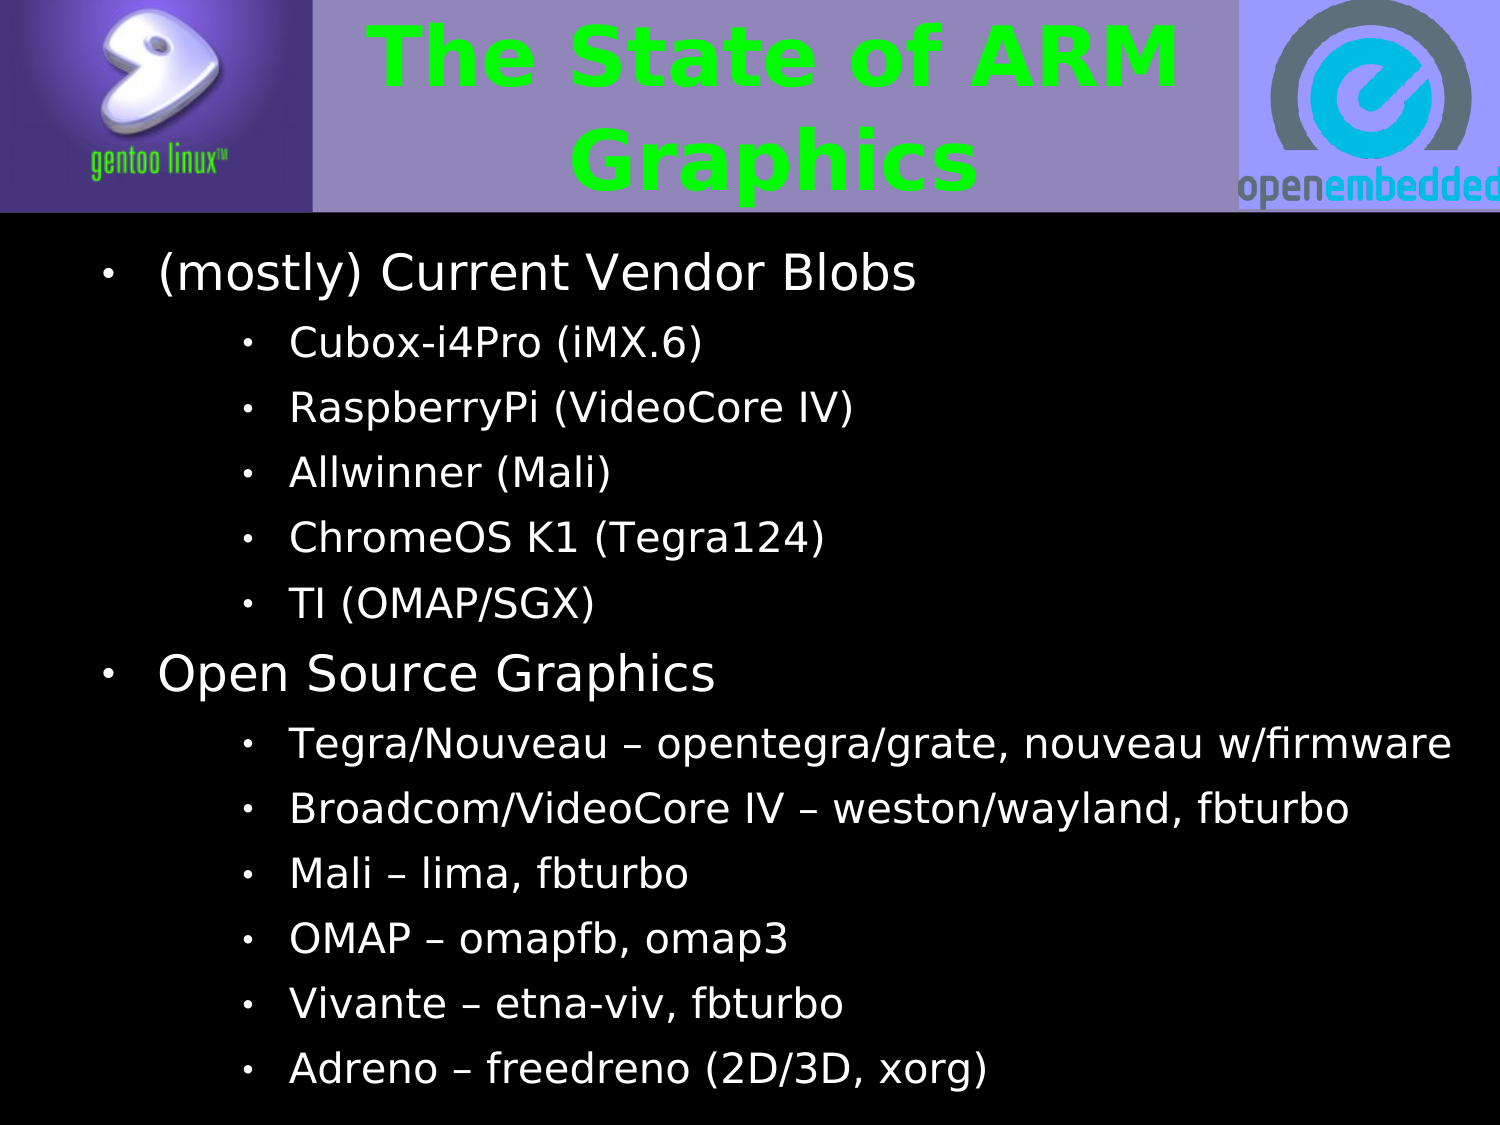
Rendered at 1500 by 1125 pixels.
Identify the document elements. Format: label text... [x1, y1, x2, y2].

title The State of ARM Graphics [319, 5, 1230, 207]
picture [0, 0, 302, 184]
picture [1238, 0, 1500, 210]
list (mostly) Current Vendor Blobs Cubox-i4Pro (iMX.6) RaspberryPi (VideoCore IV) Allwinner (Mali) ChromeOS K1 (Tegra124) TI (OMAP/SGX) Open Source Graphics Tegra/Nouveau – opentegra/grate, nouveau w/firmware Broadcom/VideoCore IV – weston/wayland, fbturbo Mali – lima, fbturbo OMAP – omapfb, omap3 Vivante – etna-viv, fbturbo Adreno – freedreno (2D/3D, xorg) [45, 243, 1456, 1094]
